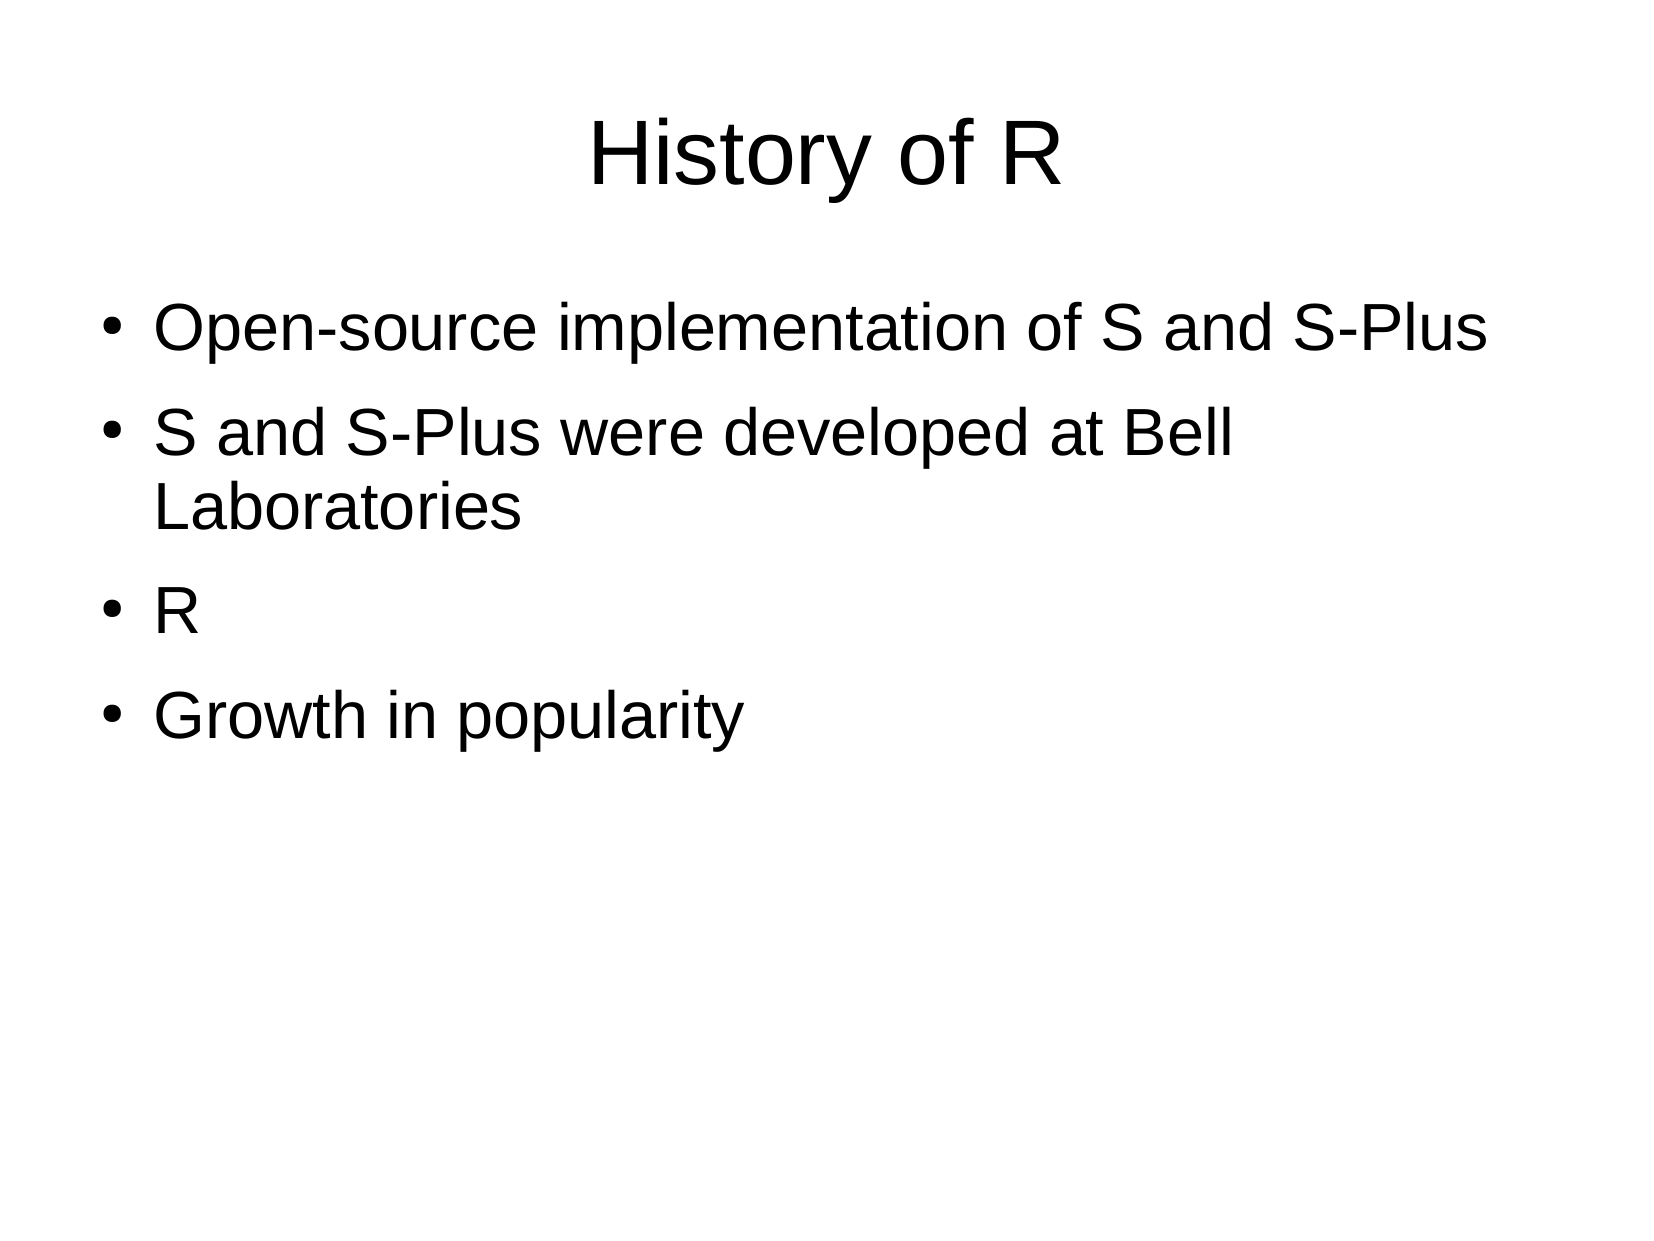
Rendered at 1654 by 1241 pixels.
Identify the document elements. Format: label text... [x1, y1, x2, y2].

list Open-source implementation of S and S-Plus S and S-Plus were developed at Bell Laboratories R Growth in popularity [82, 290, 1571, 1010]
title History of R [82, 49, 1571, 257]
